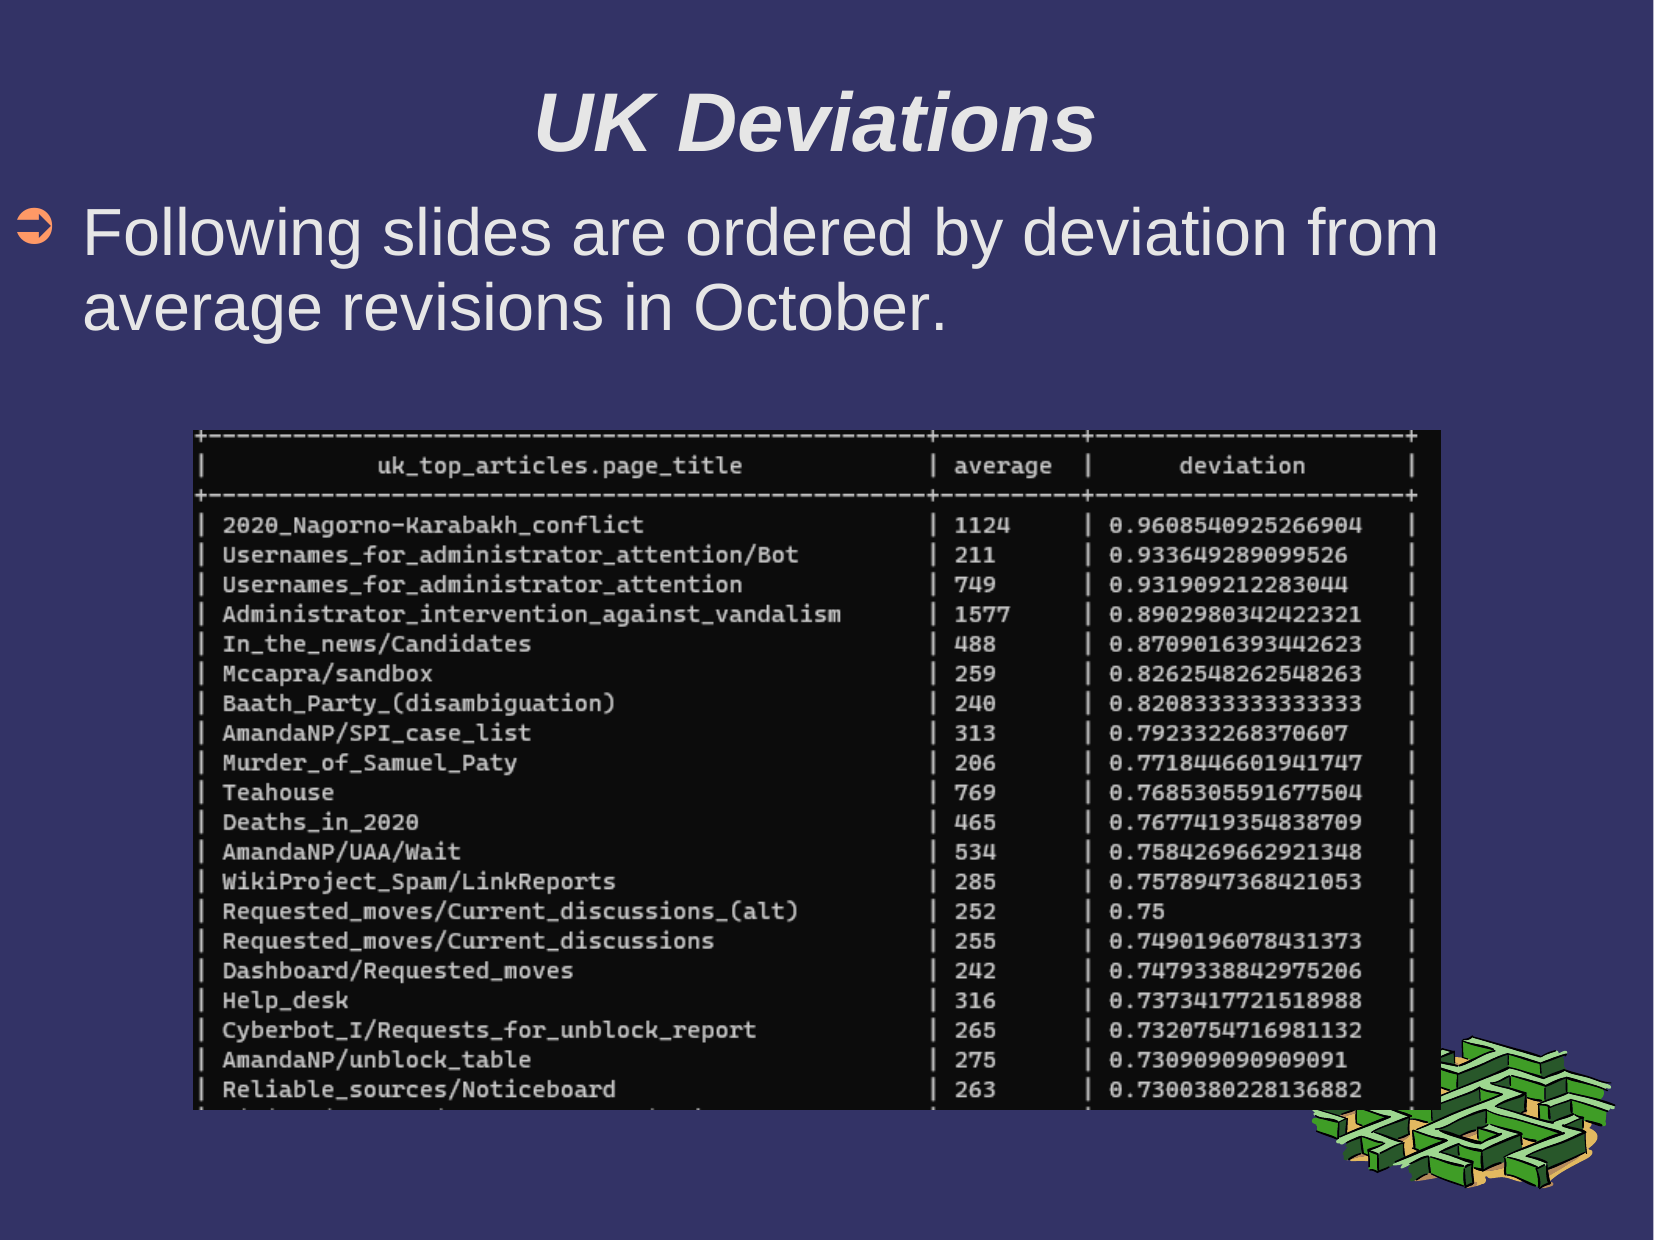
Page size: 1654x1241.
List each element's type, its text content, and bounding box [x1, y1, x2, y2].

title UK Deviations [121, 19, 1534, 195]
list Following slides are ordered by deviation from average revisions in October. [0, 195, 1570, 1147]
picture [193, 430, 1441, 1111]
